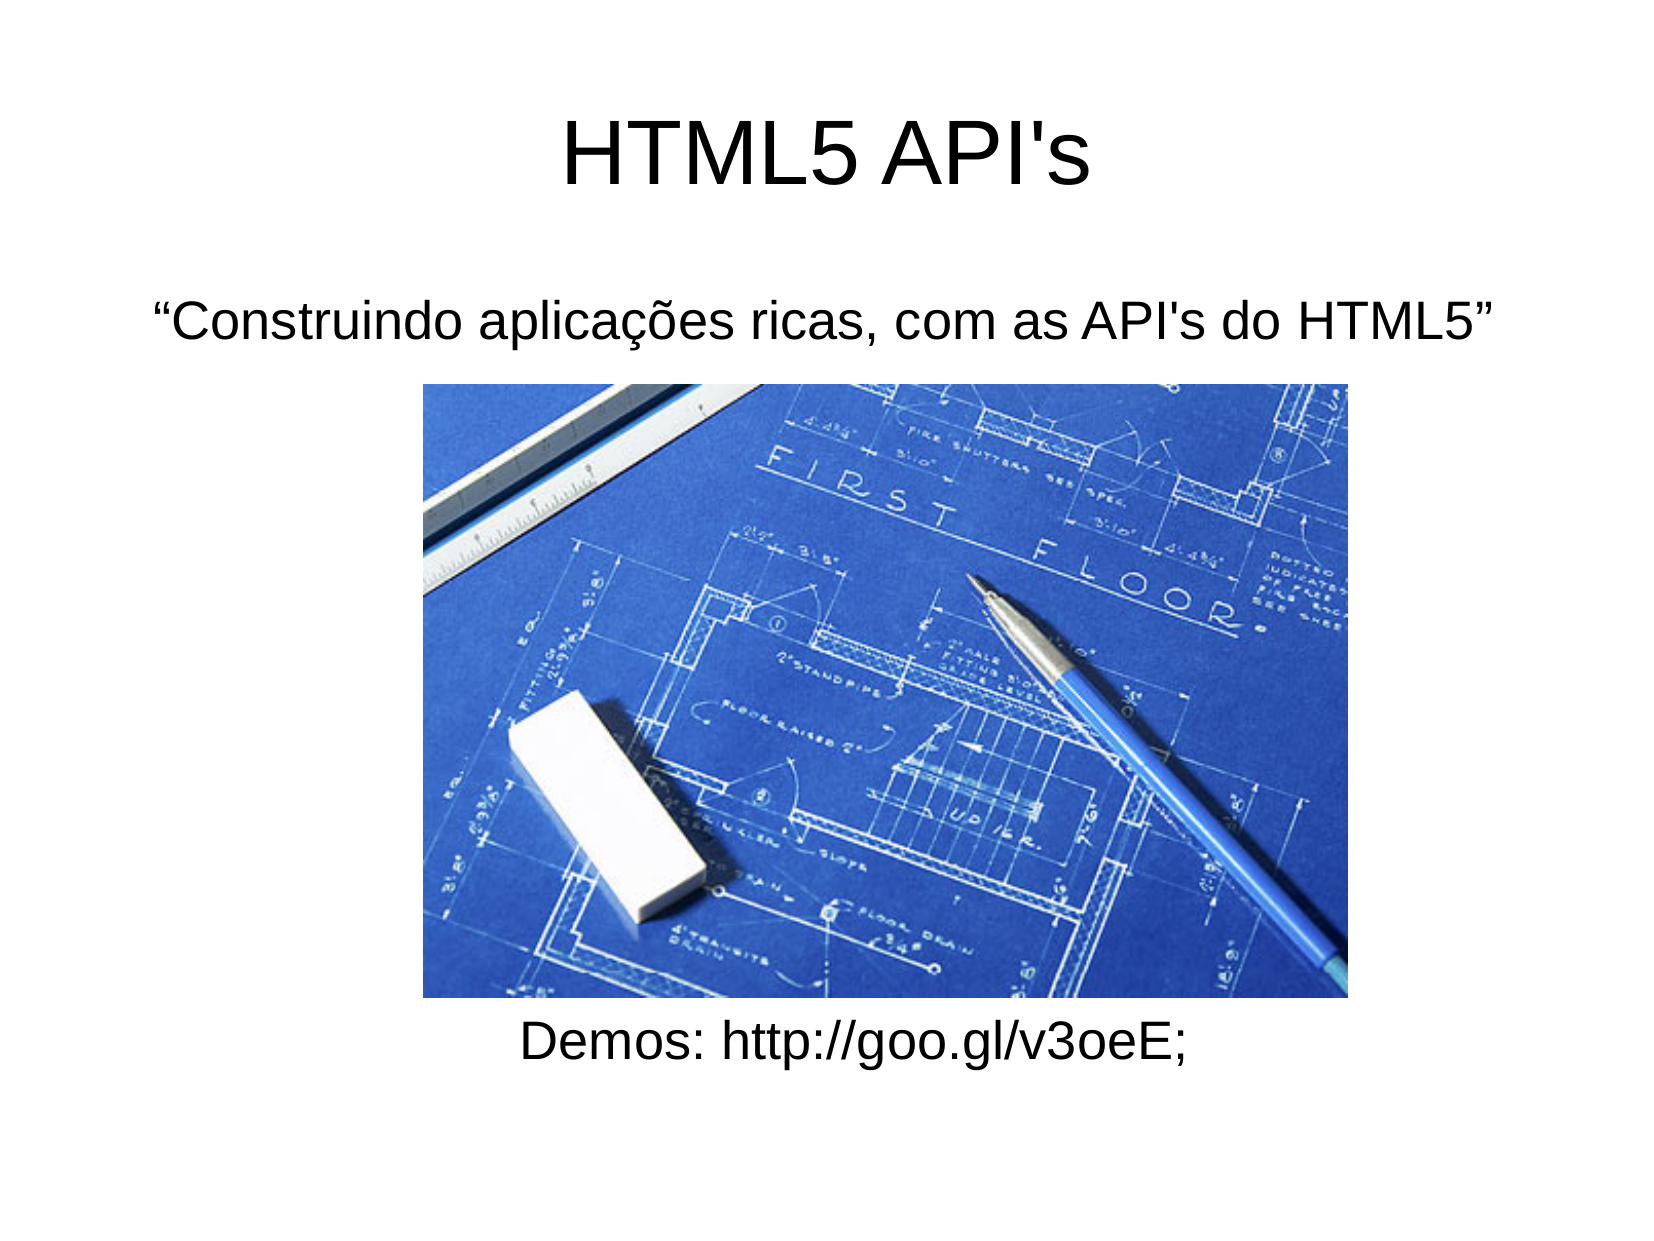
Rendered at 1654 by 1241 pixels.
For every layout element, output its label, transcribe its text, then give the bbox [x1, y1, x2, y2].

picture [423, 384, 1348, 999]
title HTML5 API's [82, 49, 1571, 257]
list “Construindo aplicações ricas, com as API's do HTML5” Demos: http://goo.gl/v3oeE; [82, 290, 1571, 1109]
